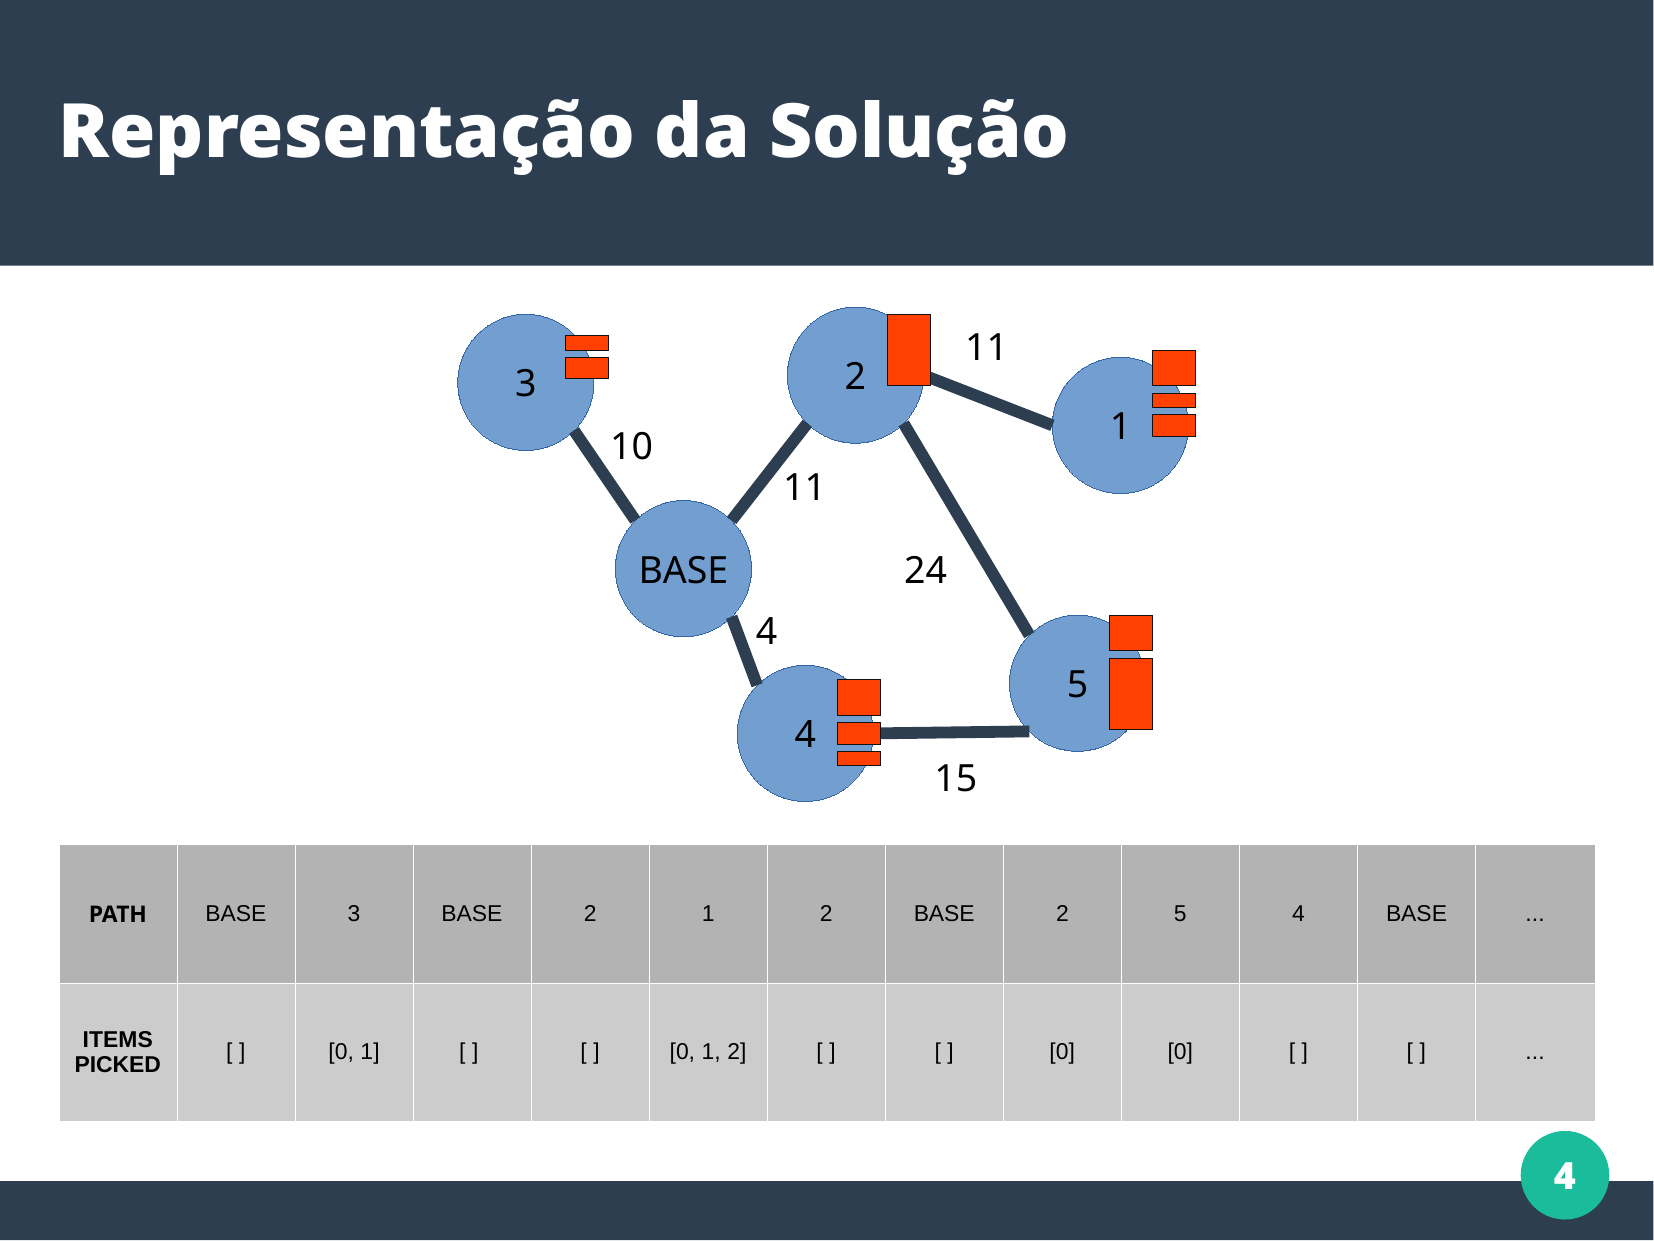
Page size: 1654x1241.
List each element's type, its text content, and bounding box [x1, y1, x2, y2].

table_cell [0] [1004, 984, 1121, 1121]
table_cell [ ] [768, 984, 885, 1121]
text_box 4 [741, 596, 817, 680]
text_box [565, 335, 609, 351]
text_box [1152, 393, 1196, 408]
table_cell [ ] [886, 984, 1003, 1121]
table_cell [ ] [1358, 984, 1475, 1121]
table_header 2 [768, 845, 885, 983]
text_box [565, 357, 609, 379]
text_box 10 [595, 412, 705, 495]
table_header ... [1476, 845, 1595, 983]
table_header BASE [414, 845, 531, 983]
table_cell [0, 1] [296, 984, 413, 1121]
table_cell [ ] [178, 984, 295, 1121]
text_box 4 [737, 666, 873, 802]
text_box 5 [1009, 615, 1141, 752]
table_cell [ ] [1240, 984, 1357, 1121]
table_cell [0] [1122, 984, 1239, 1121]
text_box 15 [919, 744, 1029, 827]
table_header 2 [532, 845, 649, 983]
text_box 11 [950, 312, 1060, 396]
table_cell ITEMS PICKED [60, 984, 177, 1121]
text_box 1 [1052, 357, 1188, 494]
table_header 5 [1122, 845, 1239, 983]
table_cell [ ] [532, 984, 649, 1121]
table_header 2 [1004, 845, 1121, 983]
table_cell [ ] [414, 984, 531, 1121]
text_box [1109, 658, 1153, 730]
table_header BASE [886, 845, 1003, 983]
table_cell ... [1476, 984, 1595, 1121]
text_box [1152, 414, 1196, 437]
table_header PATH [60, 845, 177, 983]
table_cell [0, 1, 2] [650, 984, 767, 1121]
table_header 3 [296, 845, 413, 983]
text_box 2 [787, 307, 923, 444]
table_header 1 [650, 845, 767, 983]
text_box 24 [889, 535, 999, 619]
table_header 4 [1240, 845, 1357, 983]
table_header BASE [1358, 845, 1475, 983]
table_header BASE [178, 845, 295, 983]
text_box [887, 314, 931, 386]
text_box [1152, 350, 1196, 386]
title Representação da Solução [59, 49, 1595, 207]
text_box BASE [615, 500, 752, 637]
text_box [837, 751, 881, 766]
text_box [837, 679, 881, 716]
text_box 3 [457, 314, 594, 451]
text_box 11 [768, 453, 878, 536]
text_box [837, 722, 881, 745]
text_box [1109, 615, 1153, 651]
